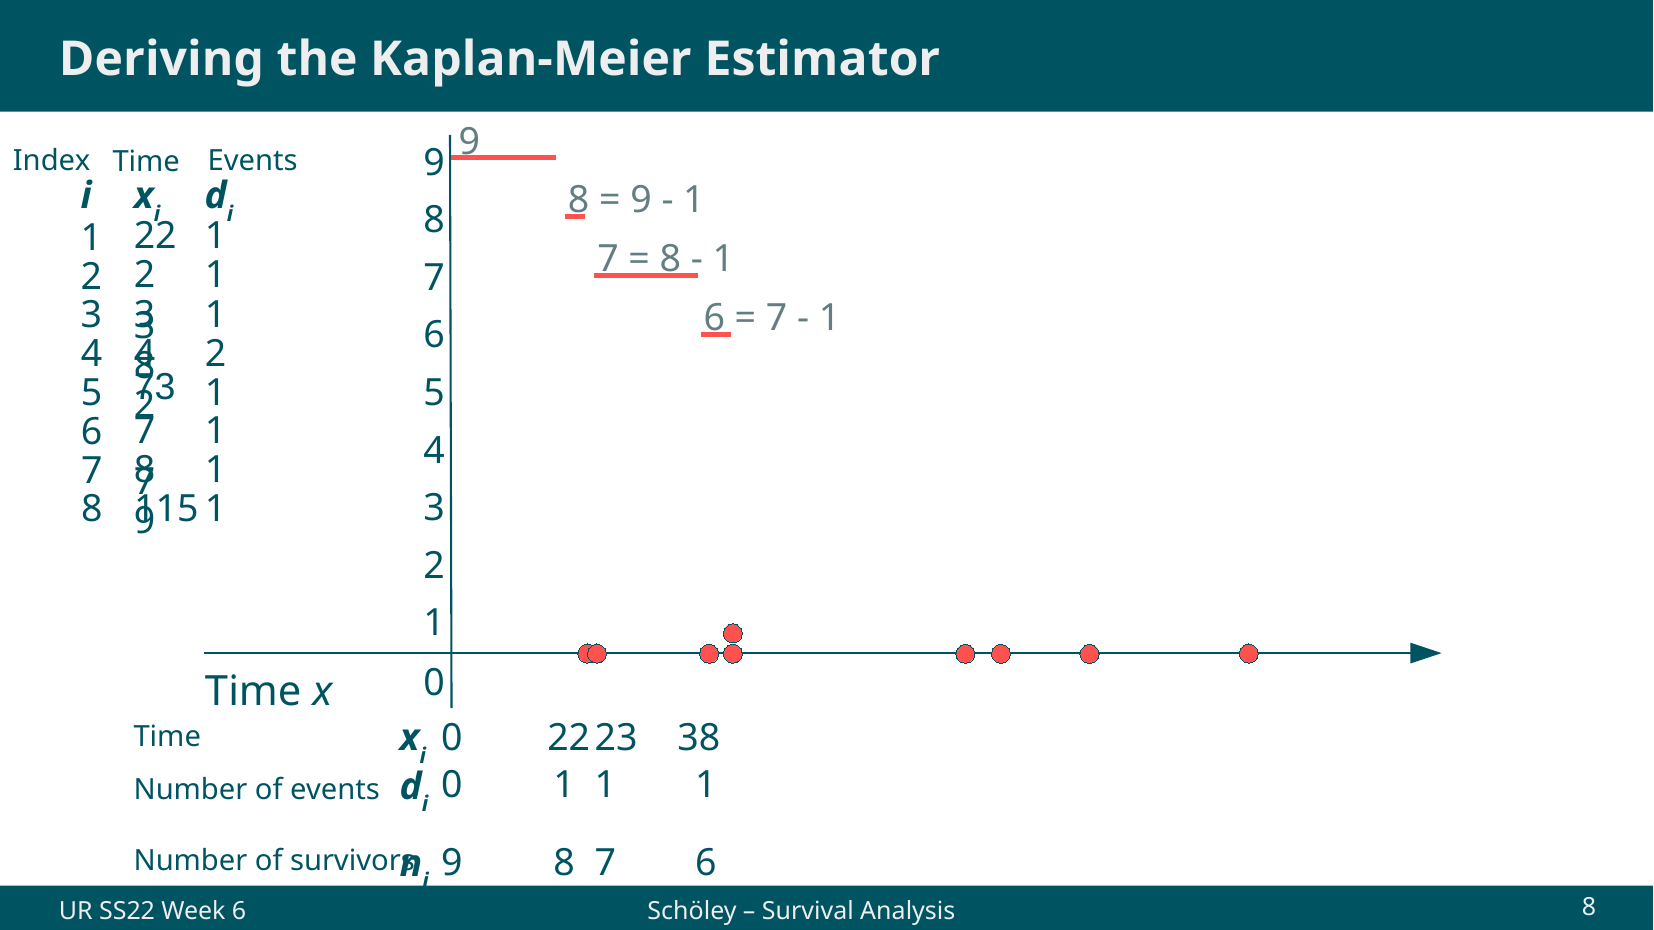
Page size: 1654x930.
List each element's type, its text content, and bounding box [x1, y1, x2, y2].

text_box 8 [66, 474, 117, 534]
text_box Index [0, 131, 192, 182]
text_box Number of survivors [118, 831, 385, 882]
text_box 3 [408, 473, 460, 530]
title Deriving the Kaplan-Meier Estimator [58, 0, 1594, 117]
text_box 4 [408, 415, 460, 473]
text_box 0 [426, 750, 498, 810]
text_box 1 [538, 750, 579, 810]
text_box 23 [579, 703, 652, 750]
text_box 1 [190, 378, 262, 395]
text_box 6 [66, 396, 117, 435]
text_box 5 [408, 358, 460, 415]
text_box 7 [408, 245, 460, 300]
text_box [955, 644, 976, 664]
text_box 0 [408, 647, 460, 703]
text_box 1 [680, 750, 753, 810]
text_box 2 [190, 319, 262, 378]
text_box 7 = 8 - 1 [582, 223, 743, 283]
text_box [1239, 643, 1259, 664]
text_box 0 [426, 703, 498, 750]
text_box 4 [66, 319, 117, 358]
text_box 2 [408, 530, 460, 588]
text_box 8 [538, 828, 579, 888]
text_box Time [97, 132, 192, 183]
text_box 6 [680, 828, 753, 888]
text_box [723, 623, 743, 643]
text_box [723, 644, 743, 664]
text_box 77 [119, 395, 190, 435]
text_box Time x [190, 652, 408, 708]
text_box 89 [119, 435, 190, 474]
text_box 2 [65, 241, 117, 280]
text_box 7 [579, 828, 652, 888]
text_box 22 [532, 703, 579, 763]
text_box 73 [119, 378, 190, 395]
text_box 38 [119, 279, 190, 319]
text_box [991, 644, 1011, 664]
text_box 22 [119, 200, 189, 240]
text_box 6 [408, 300, 460, 358]
text_box Events [192, 131, 386, 182]
text_box ni [384, 828, 441, 897]
text_box 8 [408, 187, 460, 245]
text_box 38 [662, 703, 735, 763]
text_box Time [118, 708, 384, 758]
text_box [699, 644, 719, 664]
text_box xi [118, 183, 173, 229]
text_box 1 [408, 588, 460, 647]
text_box 7 [66, 435, 117, 474]
text_box di [189, 161, 246, 200]
text_box 9 [408, 127, 460, 187]
text_box [577, 643, 607, 664]
text_box 42 [119, 319, 190, 378]
text_box 1 [579, 750, 652, 810]
text_box 6 = 7 - 1 [688, 282, 850, 342]
text_box Number of events [118, 761, 384, 811]
text_box 9 [443, 106, 516, 166]
text_box 1 [190, 474, 283, 534]
text_box i [65, 182, 106, 202]
text_box di [384, 752, 441, 820]
text_box 1 [190, 395, 262, 435]
text_box 1 [189, 200, 262, 260]
text_box 23 [119, 240, 190, 279]
text_box 1 [190, 240, 262, 279]
text_box xi [384, 703, 426, 752]
text_box 1 [65, 202, 117, 241]
text_box 5 [66, 358, 117, 396]
text_box 115 [119, 474, 190, 534]
text_box 3 [65, 280, 117, 340]
text_box 1 [190, 435, 262, 474]
text_box 1 [190, 279, 262, 319]
text_box [1079, 644, 1100, 664]
text_box 9 [426, 828, 498, 888]
text_box Time x [460, 652, 912, 767]
text_box 8 = 9 - 1 [553, 164, 714, 224]
